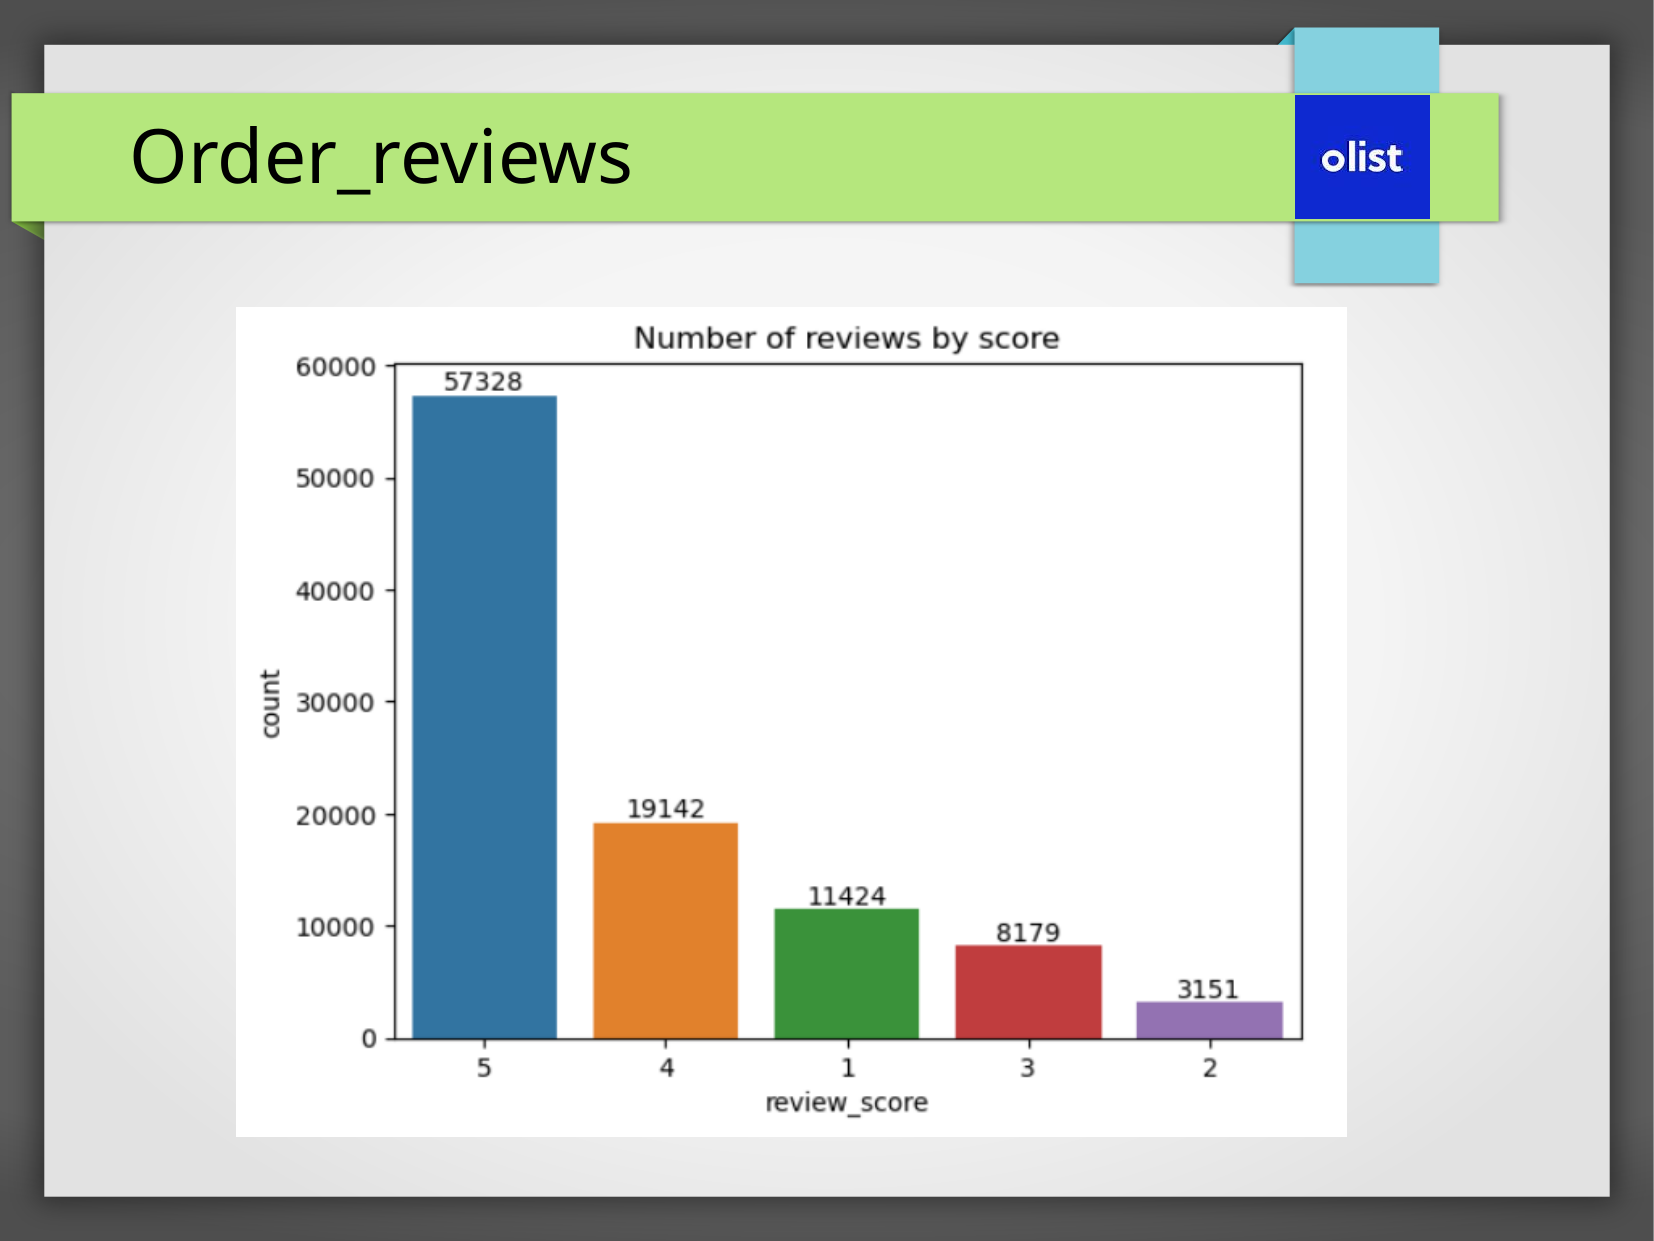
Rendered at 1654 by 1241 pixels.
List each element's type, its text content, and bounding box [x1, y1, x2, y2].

title Order_reviews [129, 95, 1295, 214]
picture [0, 0, 1654, 1241]
